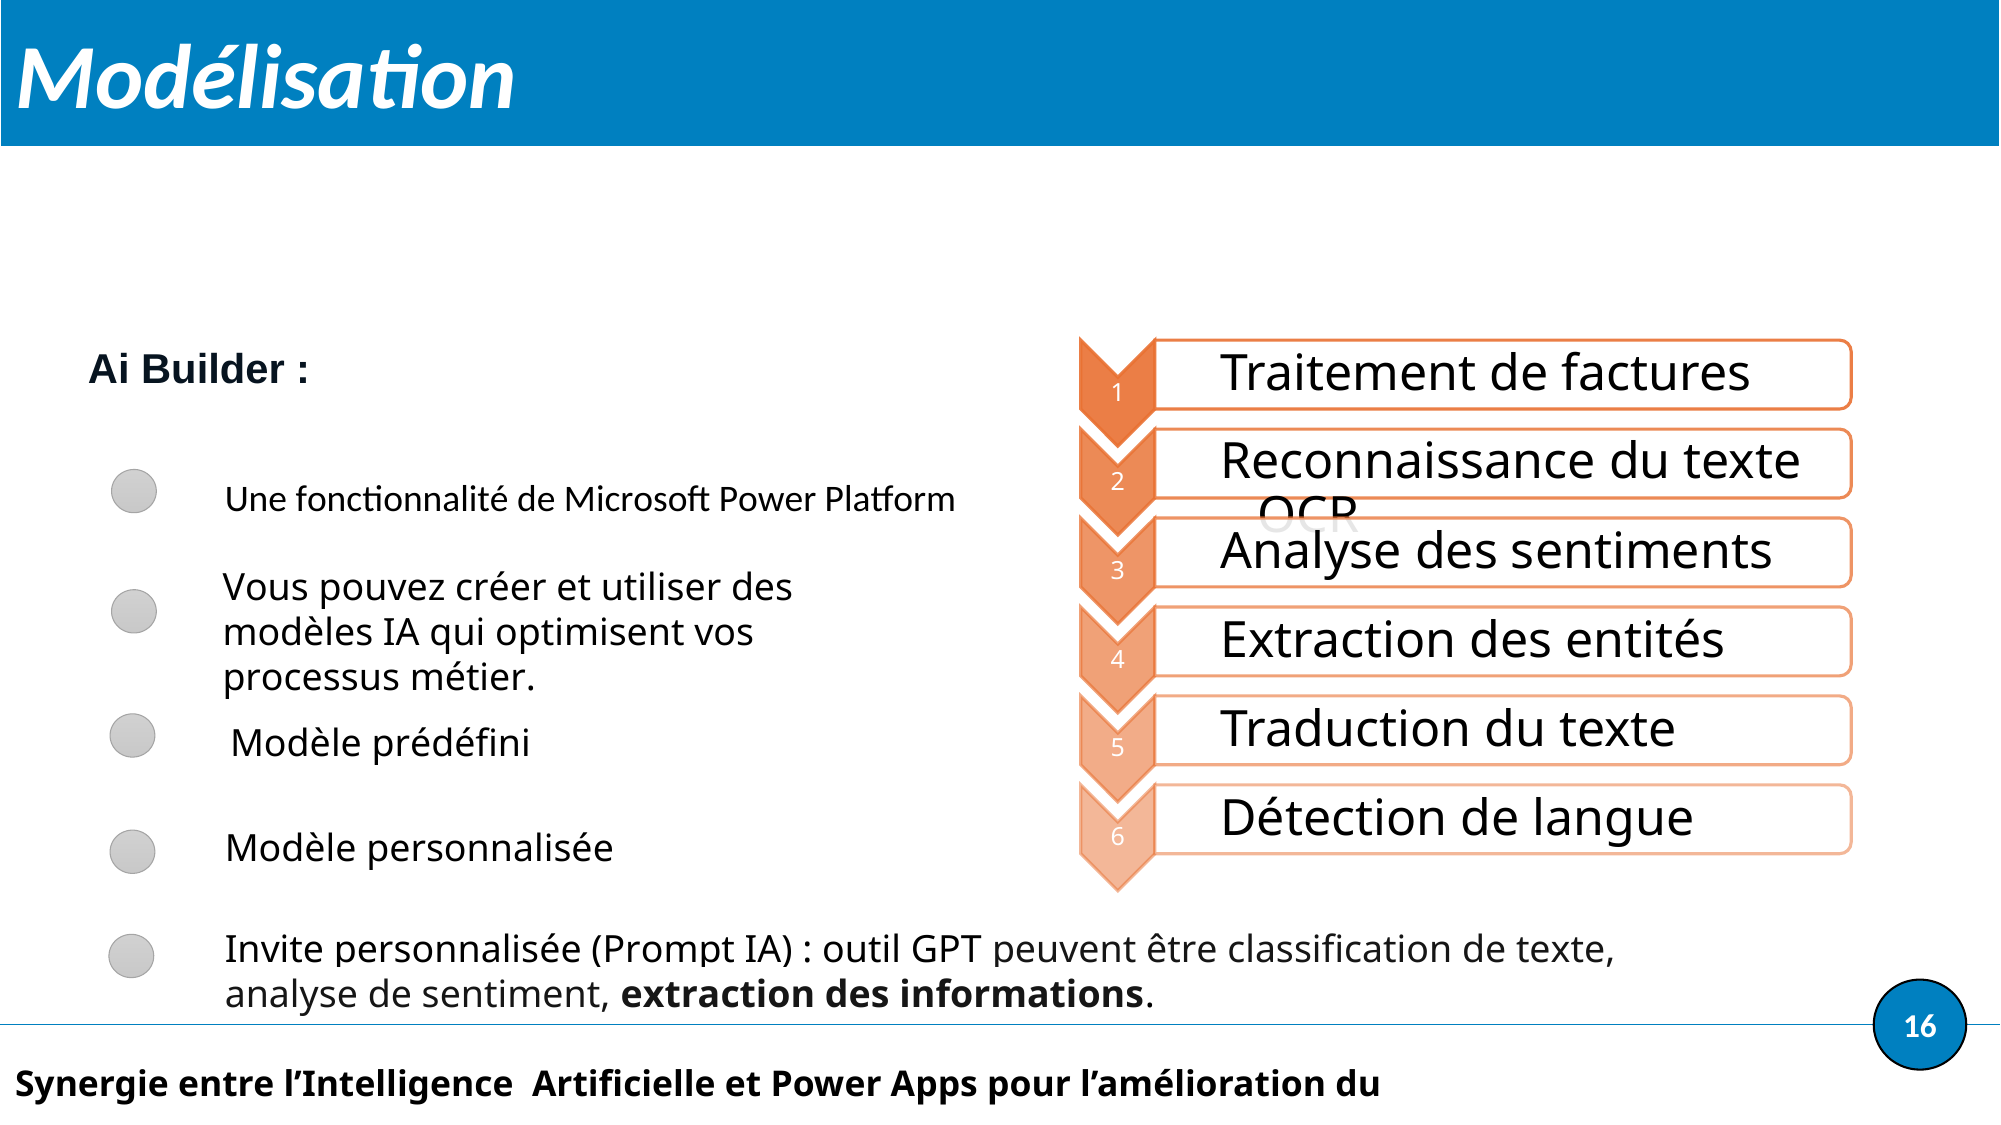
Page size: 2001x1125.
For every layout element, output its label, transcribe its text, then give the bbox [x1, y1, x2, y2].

text_box 5 [1080, 695, 1155, 802]
text_box Traduction du texte [1154, 695, 1852, 765]
text_box [111, 589, 157, 633]
text_box [110, 830, 155, 874]
text_box Traitement de factures [1154, 340, 1852, 410]
text_box Extraction des entités [1154, 606, 1852, 676]
text_box Analyse des sentiments [1154, 518, 1852, 587]
text_box Une fonctionnalité de Microsoft Power Platform [209, 465, 988, 527]
text_box Modèle prédéfini [214, 711, 959, 773]
text_box 2 [1080, 429, 1155, 536]
text_box 16 [1873, 979, 1967, 1070]
text_box Modélisation [0, 0, 2000, 147]
text_box 1 [1080, 340, 1154, 447]
text_box Synergie entre l’Intelligence Artificielle et Power Apps pour l’amélioration du processus de recrutement [0, 1032, 1564, 1107]
text_box [110, 713, 155, 758]
text_box 4 [1080, 607, 1155, 713]
text_box Modèle personnalisée [209, 816, 954, 878]
text_box 6 [1080, 784, 1155, 891]
text_box Invite personnalisée (Prompt IA) : outil GPT peuvent être classification de texte, analyse de sentiment, extraction des informations. [209, 917, 1774, 1024]
text_box 3 [1080, 518, 1155, 624]
text_box Détection de langue [1154, 784, 1852, 854]
text_box Ai Builder : [72, 333, 1062, 400]
text_box [111, 469, 157, 513]
text_box Vous pouvez créer et utiliser des modèles IA qui optimisent vos processus métier. [207, 554, 951, 662]
text_box [108, 934, 154, 978]
text_box Reconnaissance du texte OCR [1154, 429, 1852, 498]
